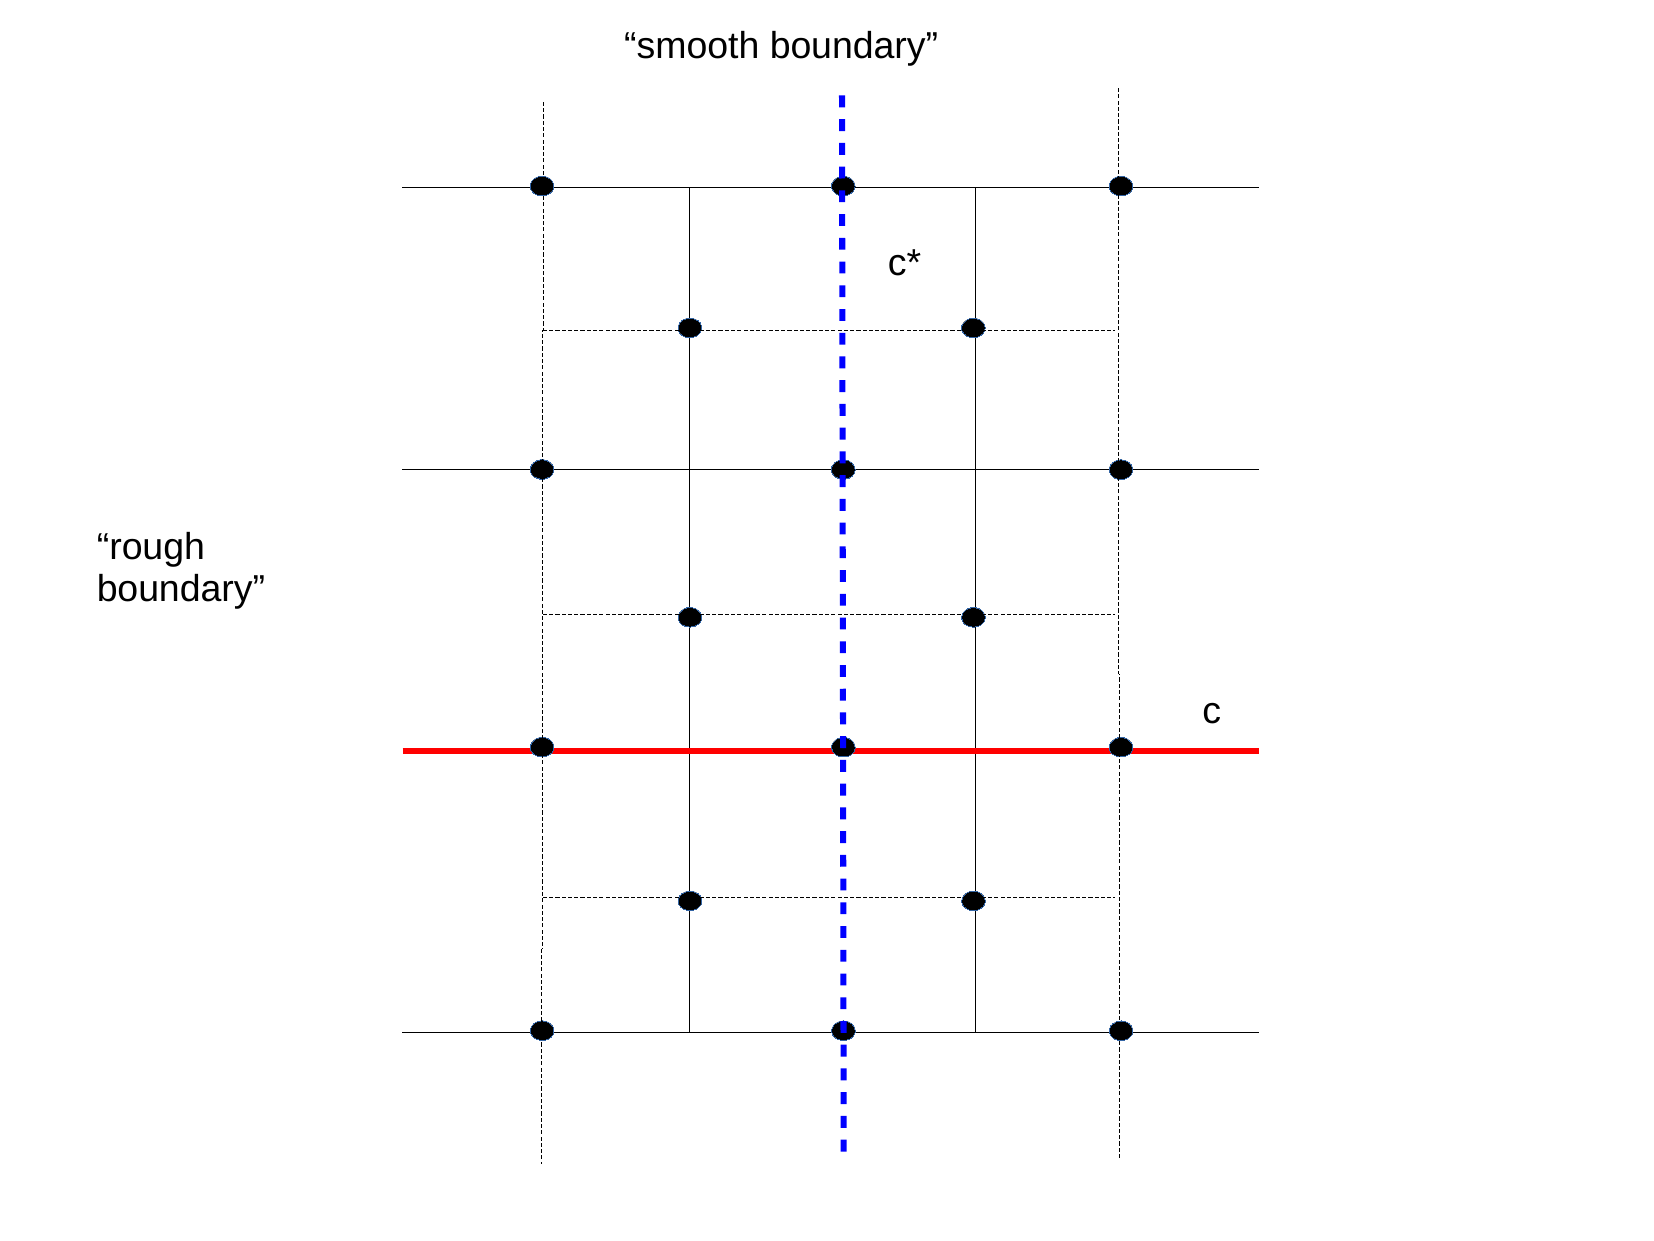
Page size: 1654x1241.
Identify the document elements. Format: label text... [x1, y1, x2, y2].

text_box “rough boundary” [82, 518, 304, 618]
text_box [530, 1020, 554, 1041]
text_box [678, 318, 702, 338]
text_box [530, 459, 554, 480]
text_box c* [873, 234, 1049, 292]
text_box [831, 1021, 856, 1041]
text_box [961, 607, 986, 628]
text_box [831, 176, 856, 196]
text_box [530, 737, 554, 757]
text_box [1109, 737, 1133, 757]
text_box [678, 891, 702, 911]
text_box [831, 460, 856, 479]
text_box [961, 318, 986, 338]
text_box [831, 737, 856, 757]
text_box [678, 607, 702, 628]
text_box “smooth boundary” [609, 17, 1089, 75]
text_box [1109, 1020, 1133, 1041]
text_box [530, 176, 554, 196]
text_box c [1187, 682, 1363, 740]
text_box [961, 891, 986, 911]
text_box [1109, 459, 1133, 480]
text_box [1109, 176, 1133, 196]
